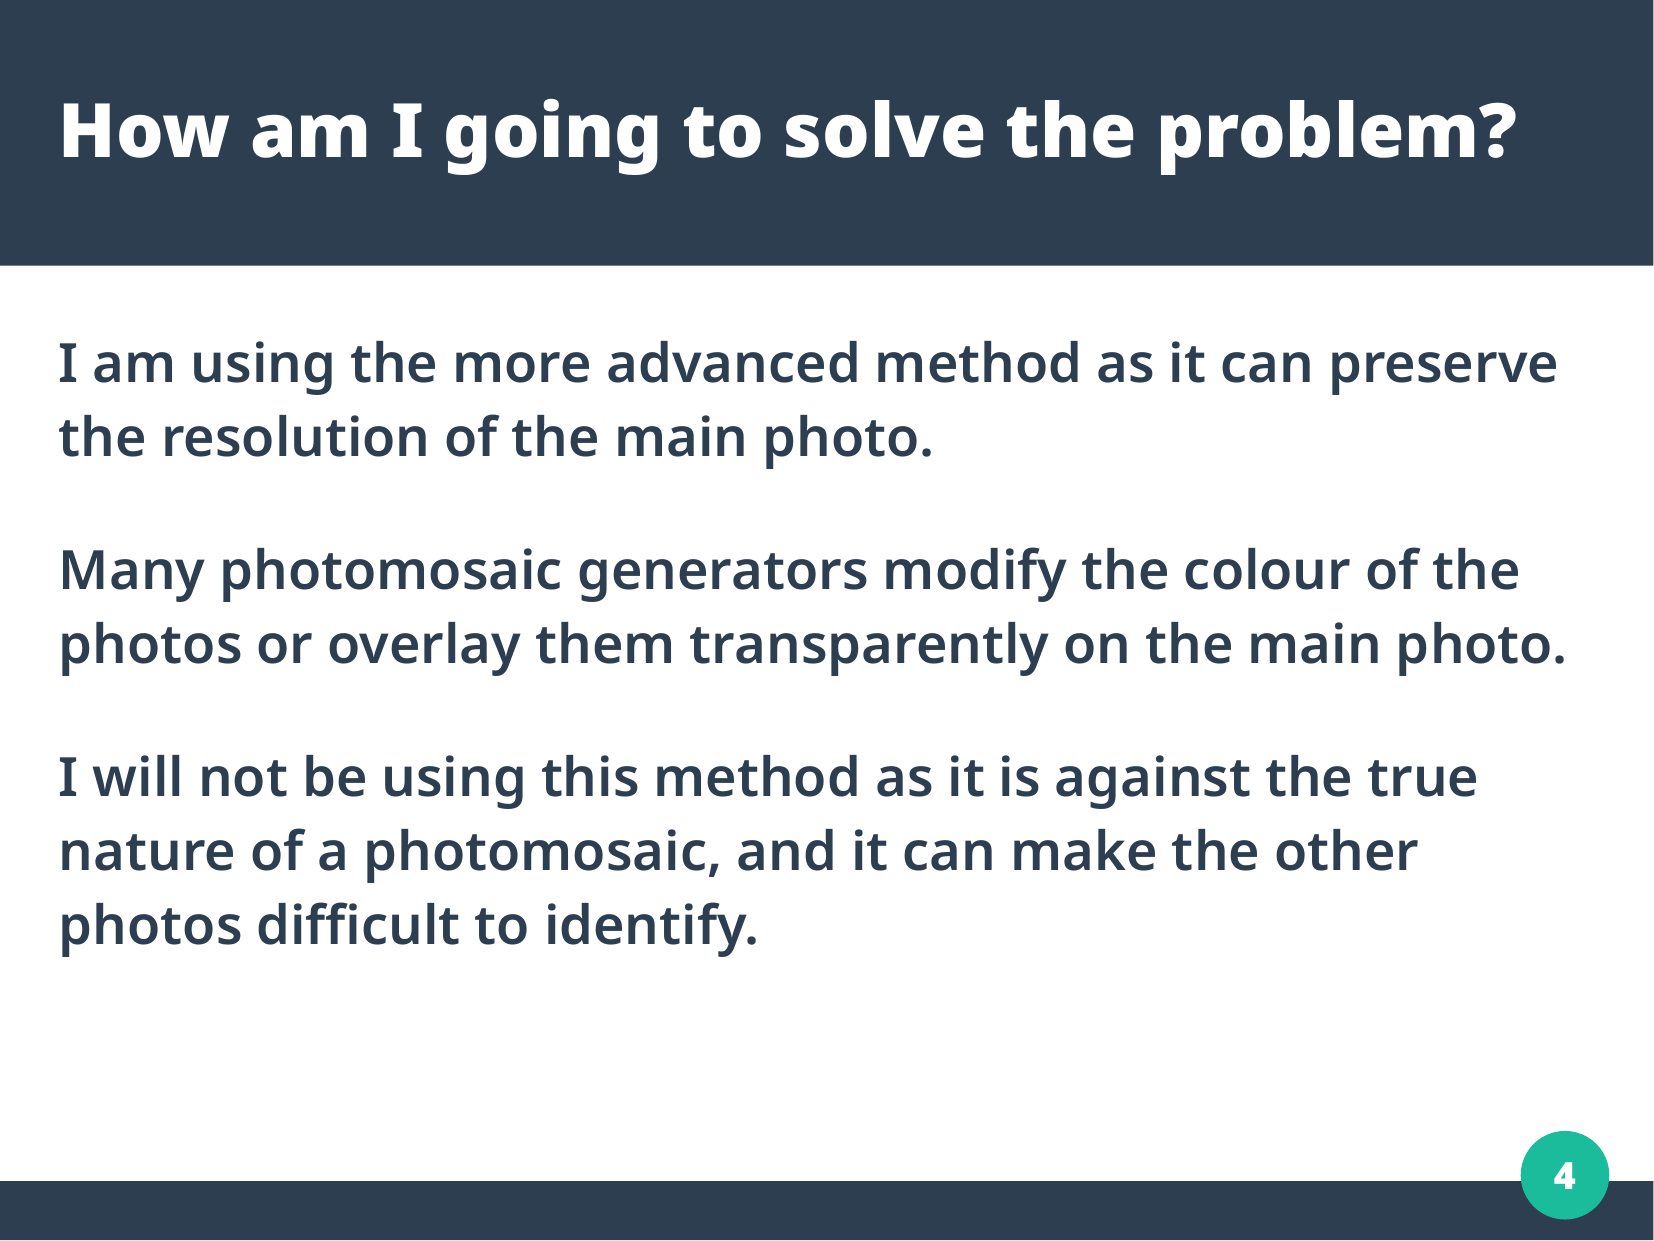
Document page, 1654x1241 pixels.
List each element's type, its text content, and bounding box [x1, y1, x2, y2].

title How am I going to solve the problem? [59, 49, 1595, 207]
list I am using the more advanced method as it can preserve the resolution of the main photo. Many photomosaic generators modify the colour of the photos or overlay them transparently on the main photo. I will not be using this method as it is against the true nature of a photomosaic, and it can make the other photos difficult to identify. [59, 324, 1595, 1152]
